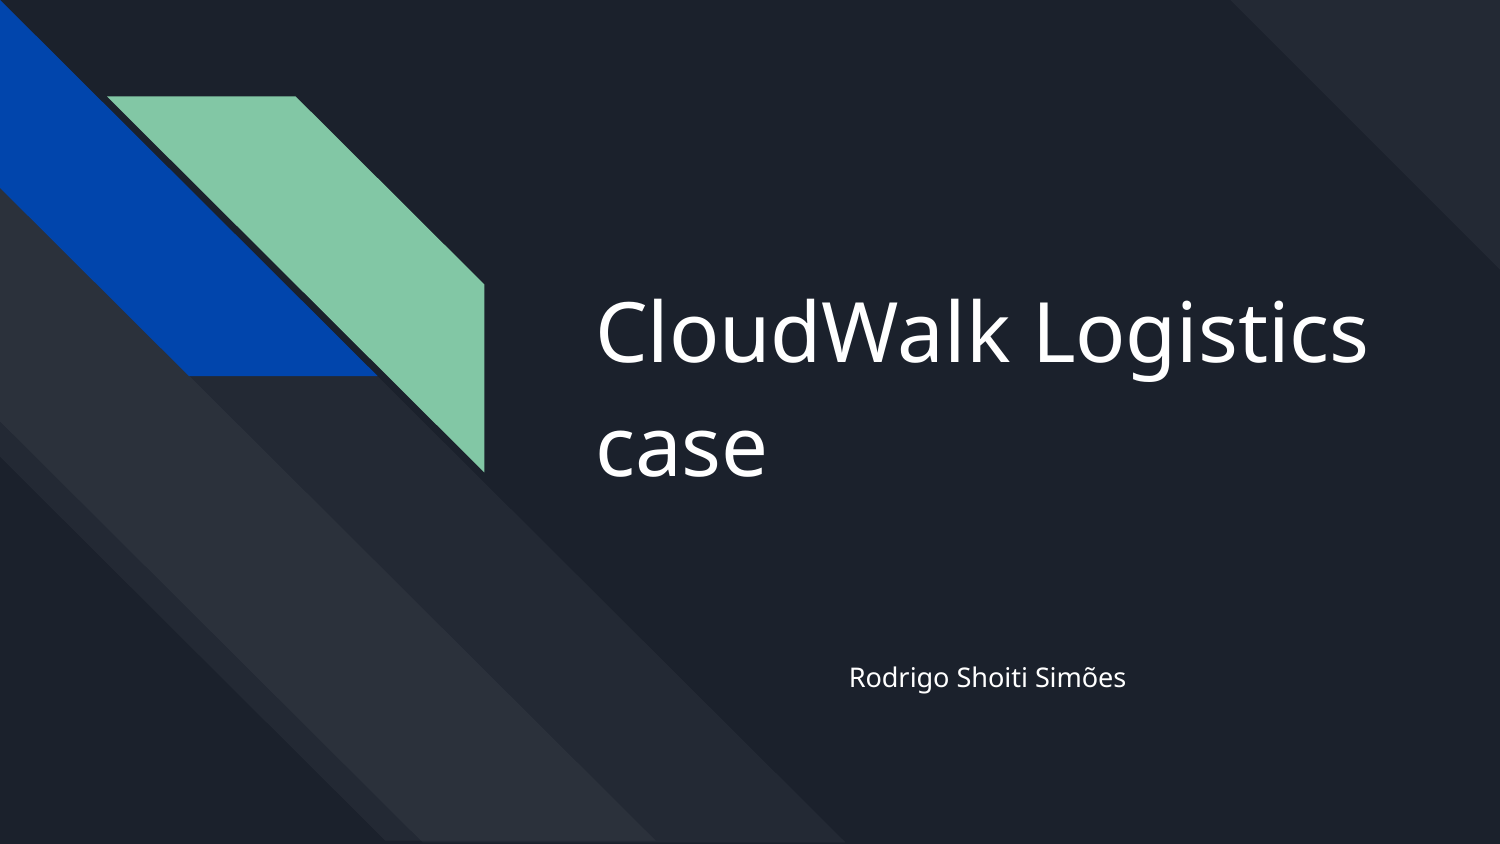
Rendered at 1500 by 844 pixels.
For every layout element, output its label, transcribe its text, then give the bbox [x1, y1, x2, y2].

subtitle Rodrigo Shoiti Simões [833, 643, 1404, 727]
title CloudWalk Logistics case [580, 258, 1404, 518]
